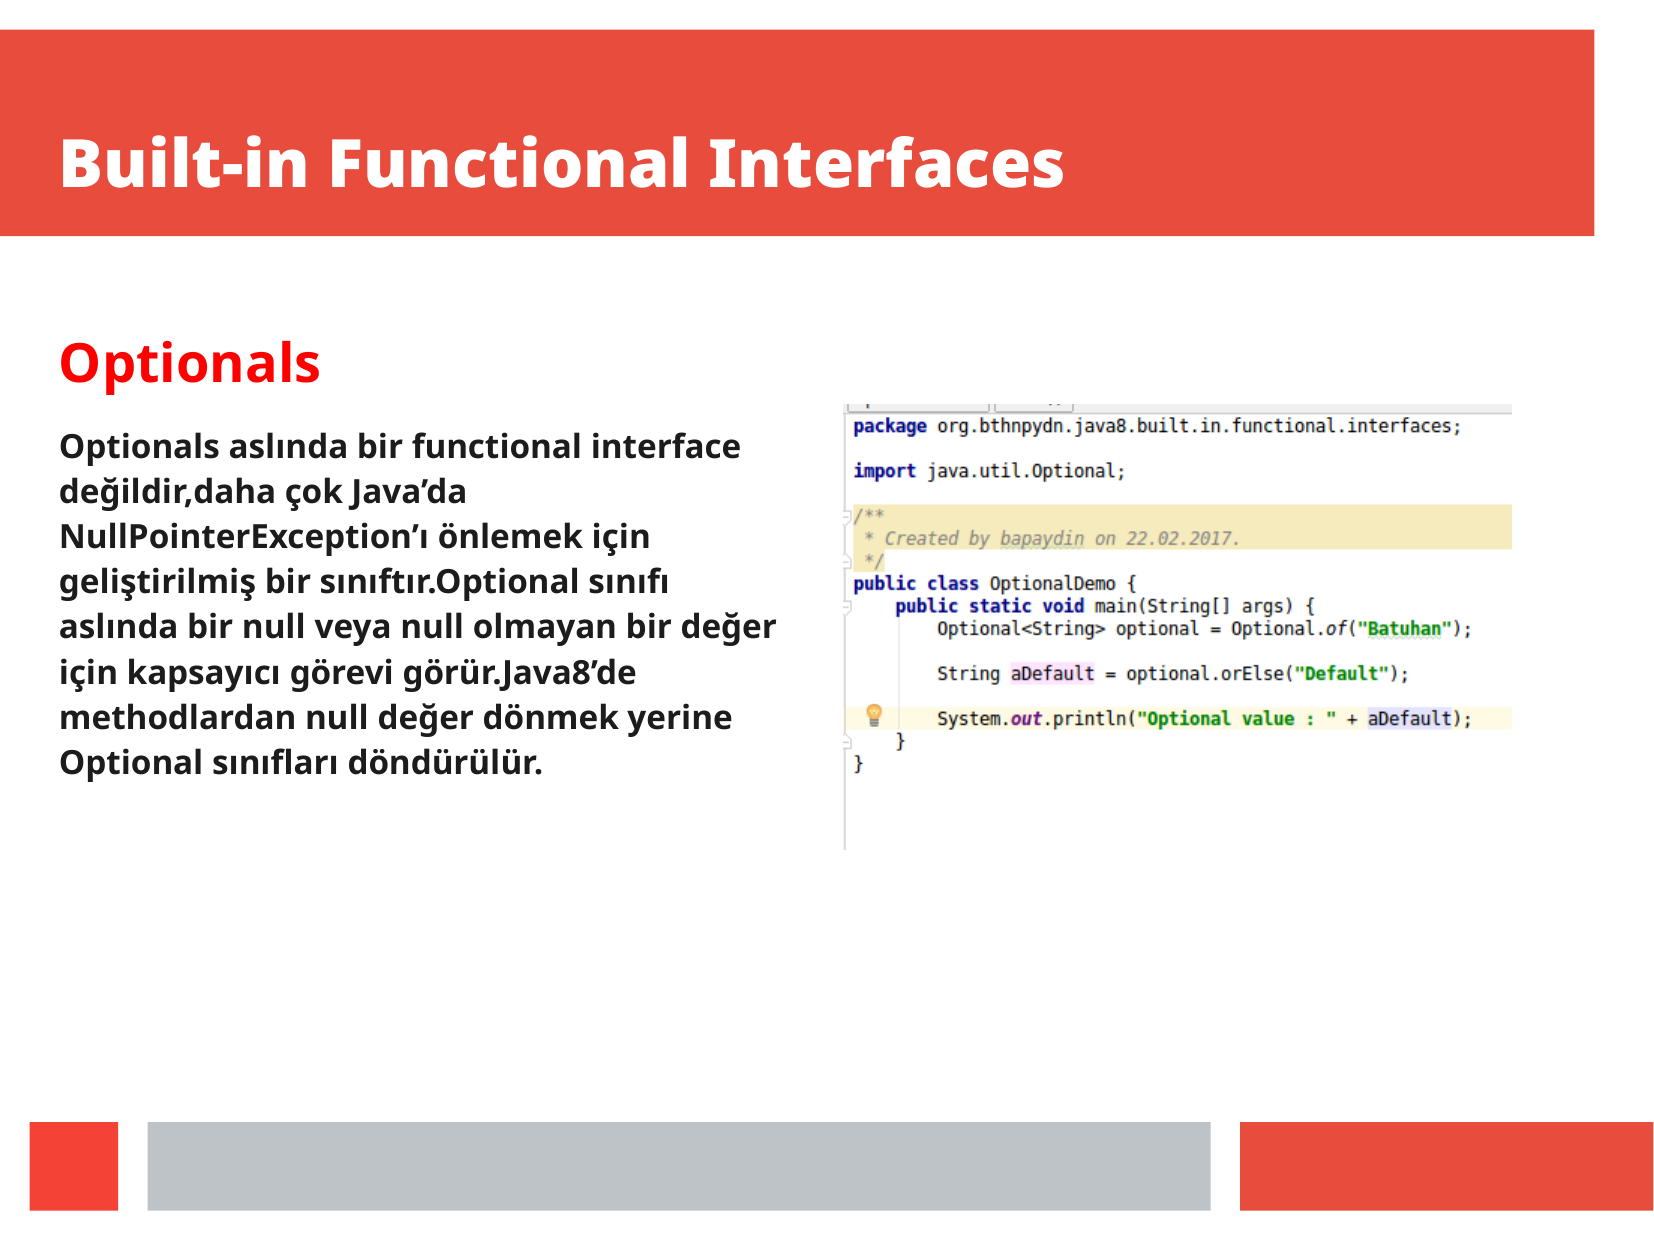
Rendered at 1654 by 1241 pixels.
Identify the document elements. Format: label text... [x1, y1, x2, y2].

list Optionals Optionals aslında bir functional interface değildir,daha çok Java’da NullPointerException’ı önlemek için geliştirilmiş bir sınıftır.Optional sınıfı aslında bir null veya null olmayan bir değer için kapsayıcı görevi görür.Java8’de methodlardan null değer dönmek yerine Optional sınıfları döndürülür. [59, 324, 794, 1093]
picture [843, 404, 1512, 850]
title Built-in Functional Interfaces [59, 59, 1595, 207]
